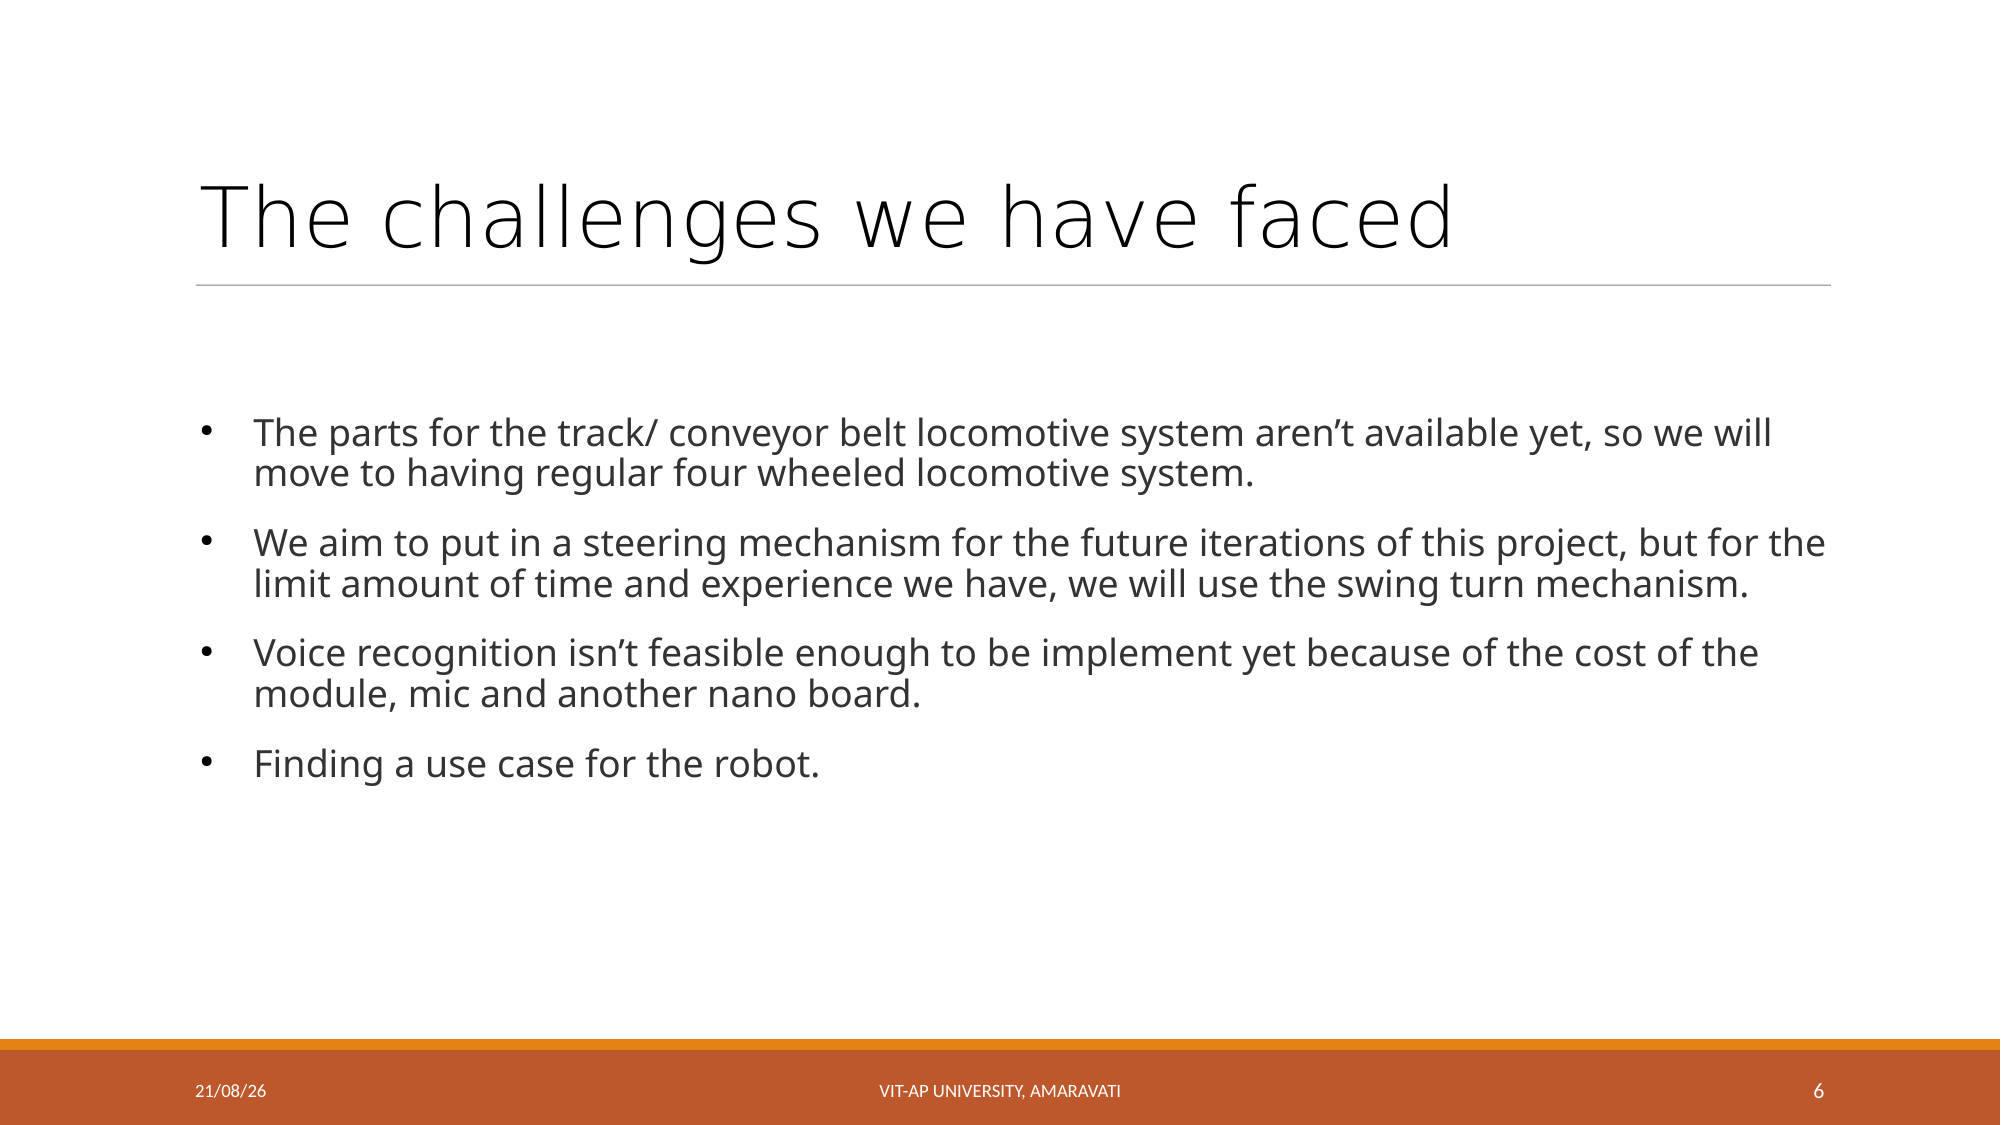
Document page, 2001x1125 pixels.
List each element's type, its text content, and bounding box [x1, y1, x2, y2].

list The parts for the track/ conveyor belt locomotive system aren’t available yet, so we will move to having regular four wheeled locomotive system. We aim to put in a steering mechanism for the future iterations of this project, but for the limit amount of time and experience we have, we will use the swing turn mechanism. Voice recognition isn’t feasible enough to be implement yet because of the cost of the module, mic and another nano board. Finding a use case for the robot. [182, 326, 1833, 987]
title The challenges we have faced [184, 125, 1835, 273]
slide_number <number> [1624, 1059, 1840, 1120]
footer VIT-AP University, Amaravati [604, 1059, 1396, 1120]
slide_number 30/09/17 [180, 1059, 586, 1120]
